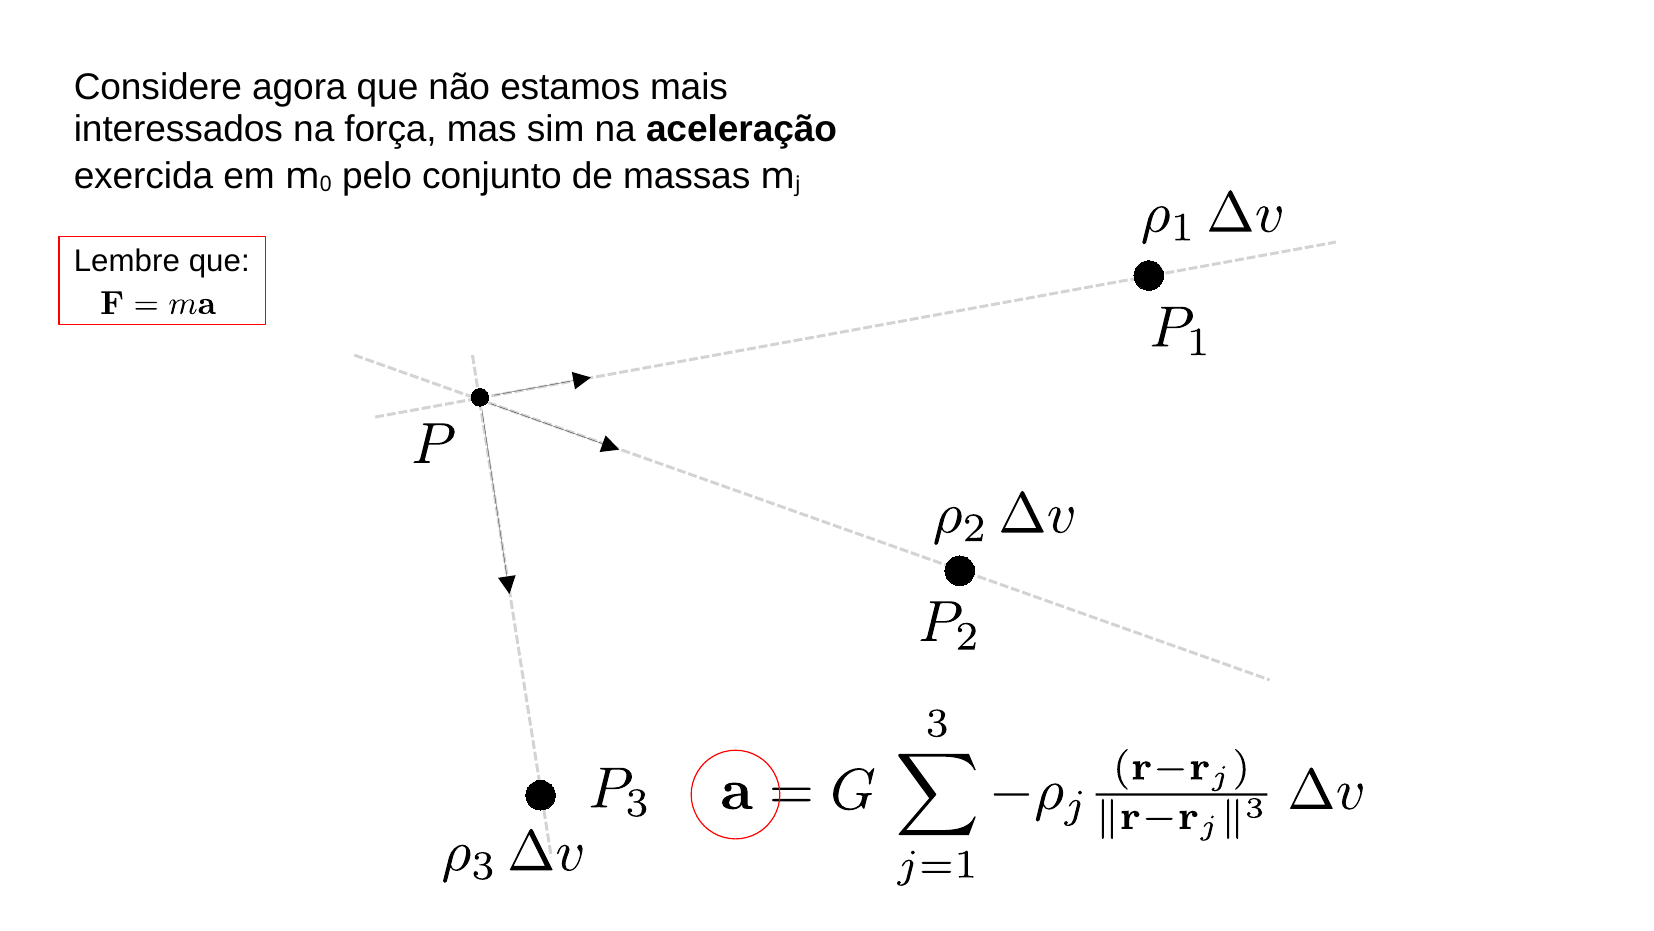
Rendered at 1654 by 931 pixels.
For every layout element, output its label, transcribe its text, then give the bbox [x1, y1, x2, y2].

picture [934, 490, 1074, 546]
picture [101, 291, 217, 315]
picture [590, 767, 647, 817]
picture [443, 828, 583, 883]
picture [1151, 306, 1206, 356]
text_box [1133, 260, 1164, 291]
picture [1142, 190, 1282, 245]
picture [413, 423, 455, 463]
picture [920, 601, 976, 650]
text_box [525, 780, 556, 811]
text_box [471, 388, 489, 407]
text_box Considere agora que não estamos mais interessados na força, mas sim na aceleração exercida em m0 pelo conjunto de massas mj [59, 59, 886, 207]
text_box [944, 555, 975, 586]
text_box Lembre que: [59, 236, 325, 355]
text_box Lembre que: [60, 237, 265, 324]
picture [722, 751, 779, 838]
picture [722, 709, 1363, 886]
